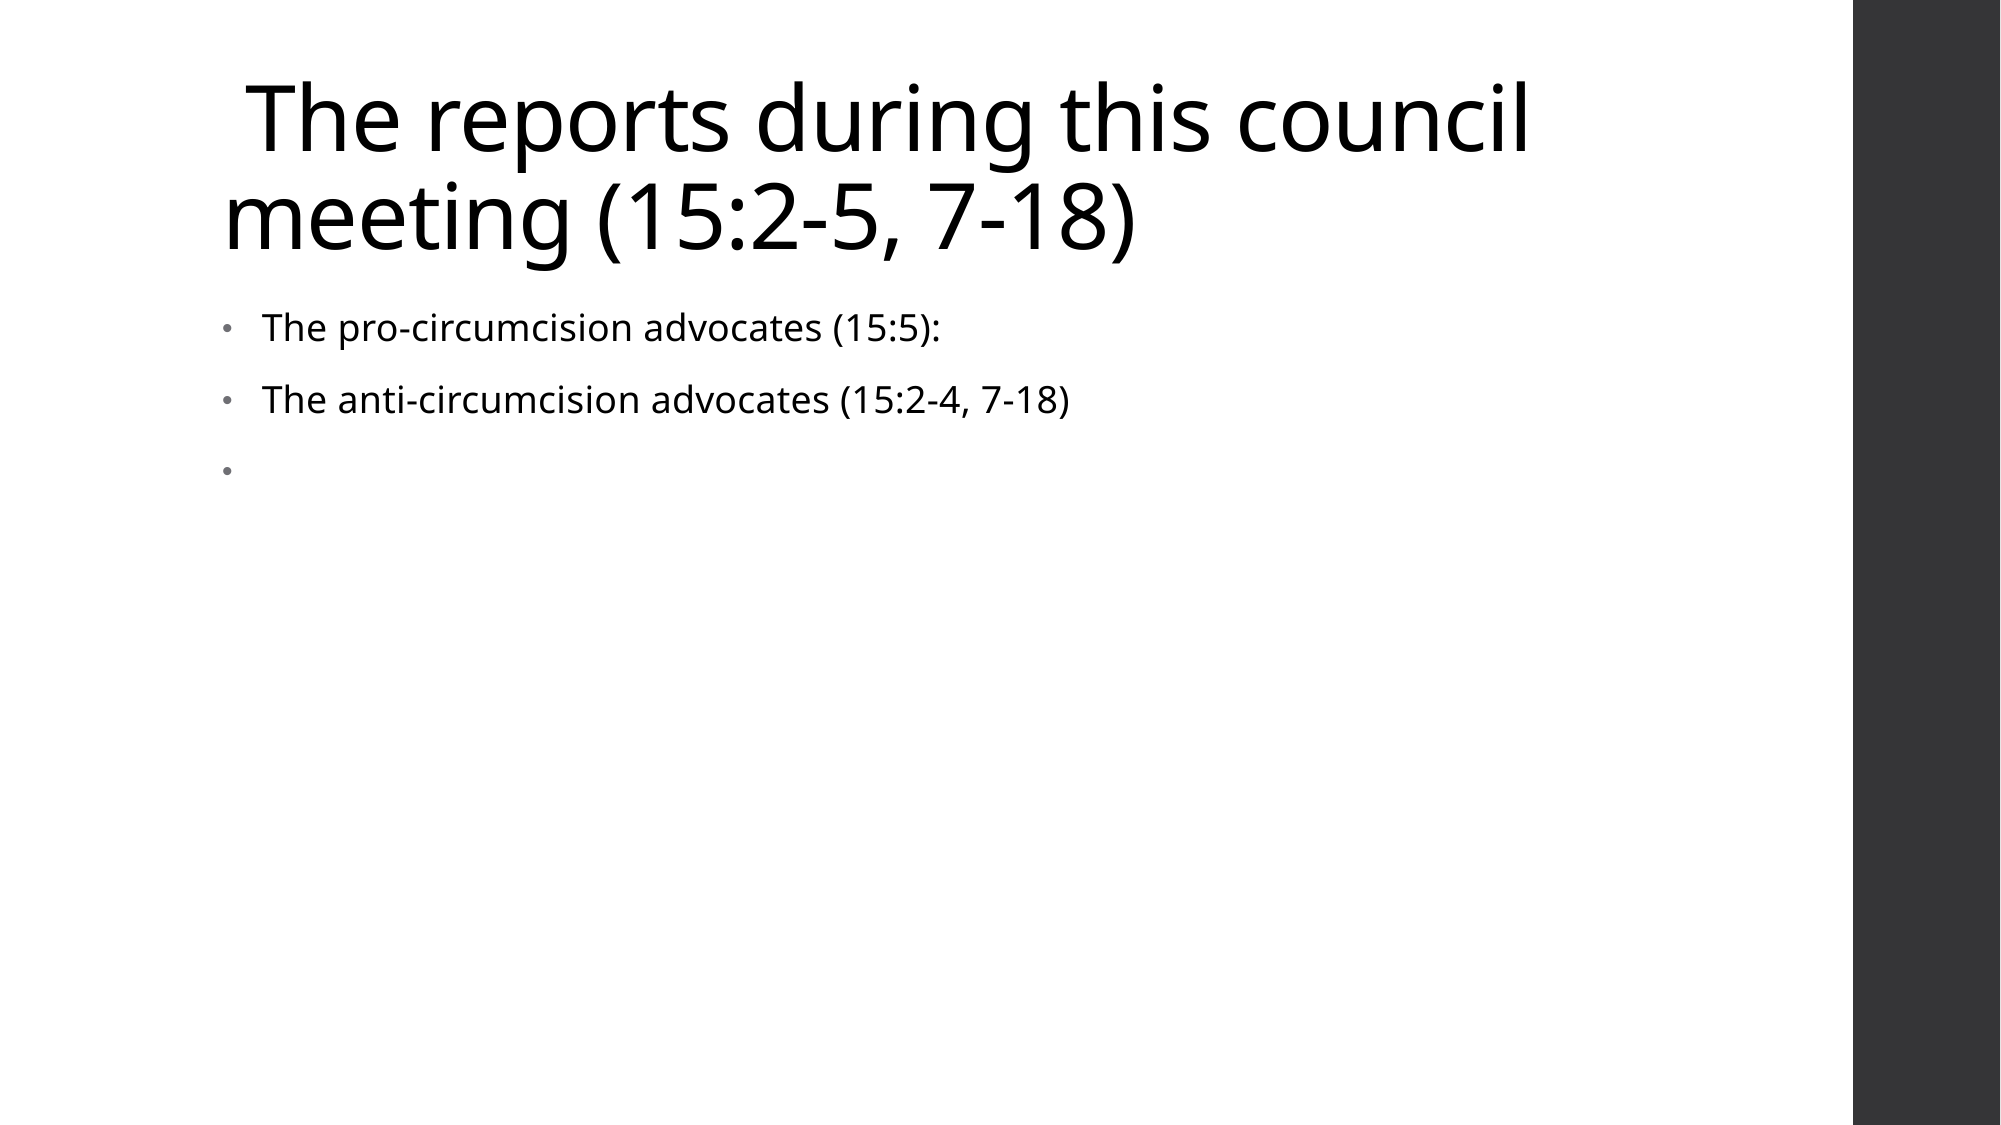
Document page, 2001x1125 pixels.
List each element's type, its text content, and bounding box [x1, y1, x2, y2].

title The reports during this council meeting (15:2-5, 7-18) [206, 60, 1797, 278]
list The pro-circumcision advocates (15:5): The anti-circumcision advocates (15:2-4, 7-18) [206, 299, 1617, 1014]
